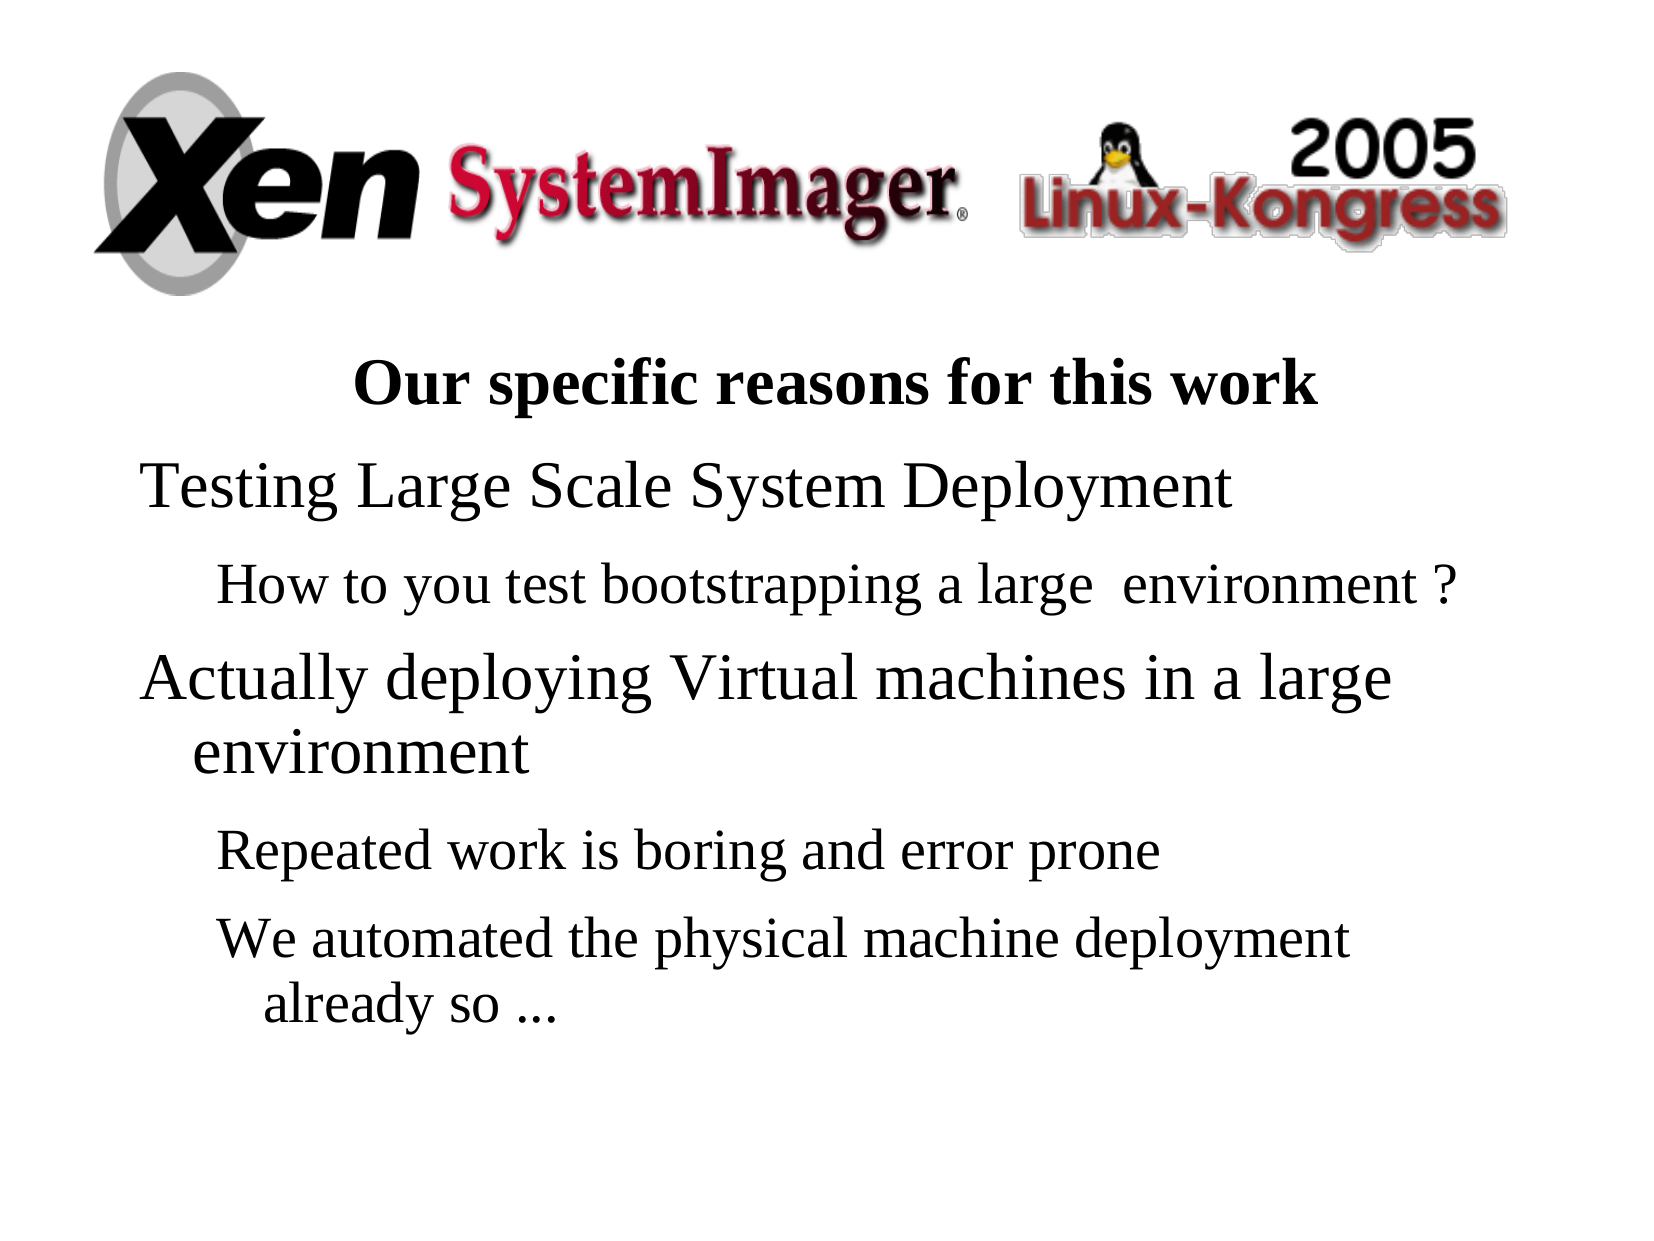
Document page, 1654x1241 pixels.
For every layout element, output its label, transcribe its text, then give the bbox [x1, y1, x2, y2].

picture [93, 72, 420, 296]
picture [1006, 106, 1524, 265]
list Our specific reasons for this work Testing Large Scale System Deployment How to you test bootstrapping a large environment ? Actually deploying Virtual machines in a large environment Repeated work is boring and error prone We automated the physical machine deployment already so ... [121, 344, 1534, 1181]
picture [445, 132, 971, 254]
